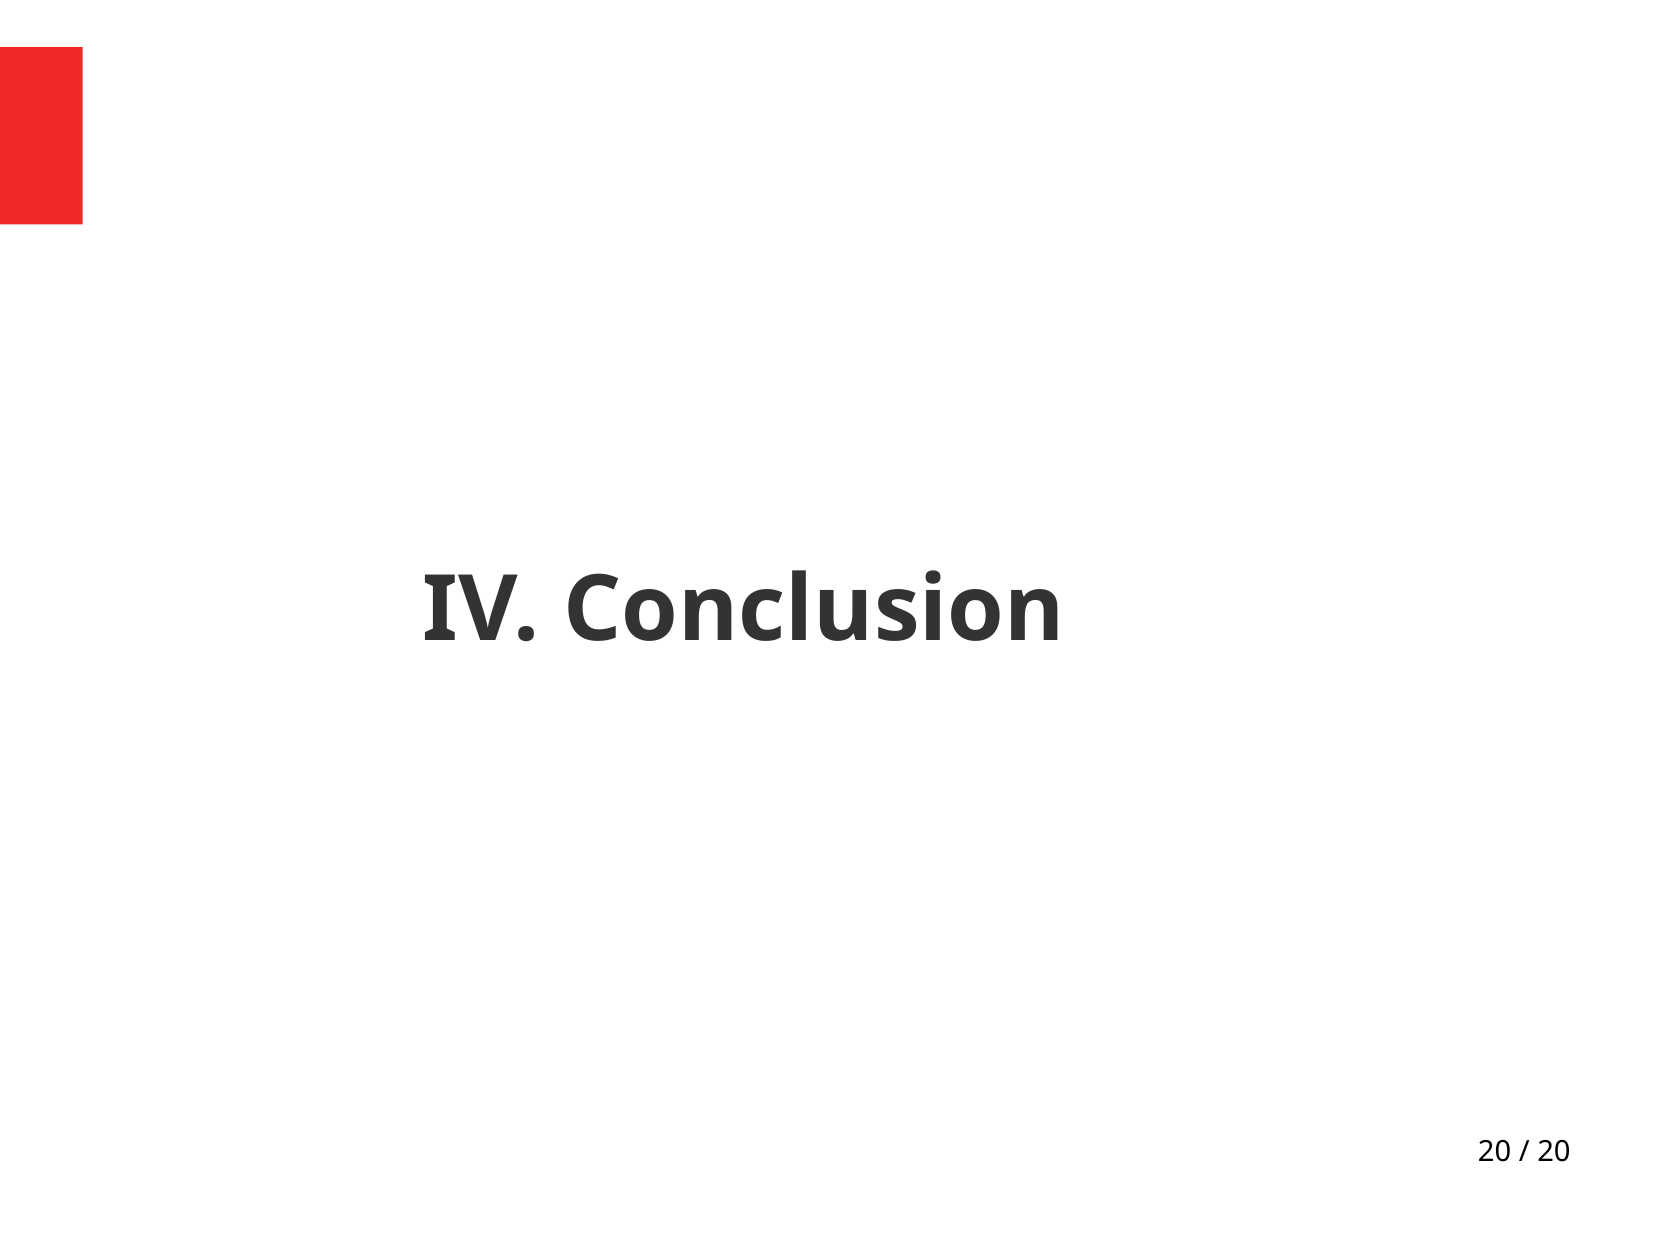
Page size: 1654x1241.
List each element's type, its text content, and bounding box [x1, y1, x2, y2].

title IV. Conclusion [422, 501, 1241, 709]
